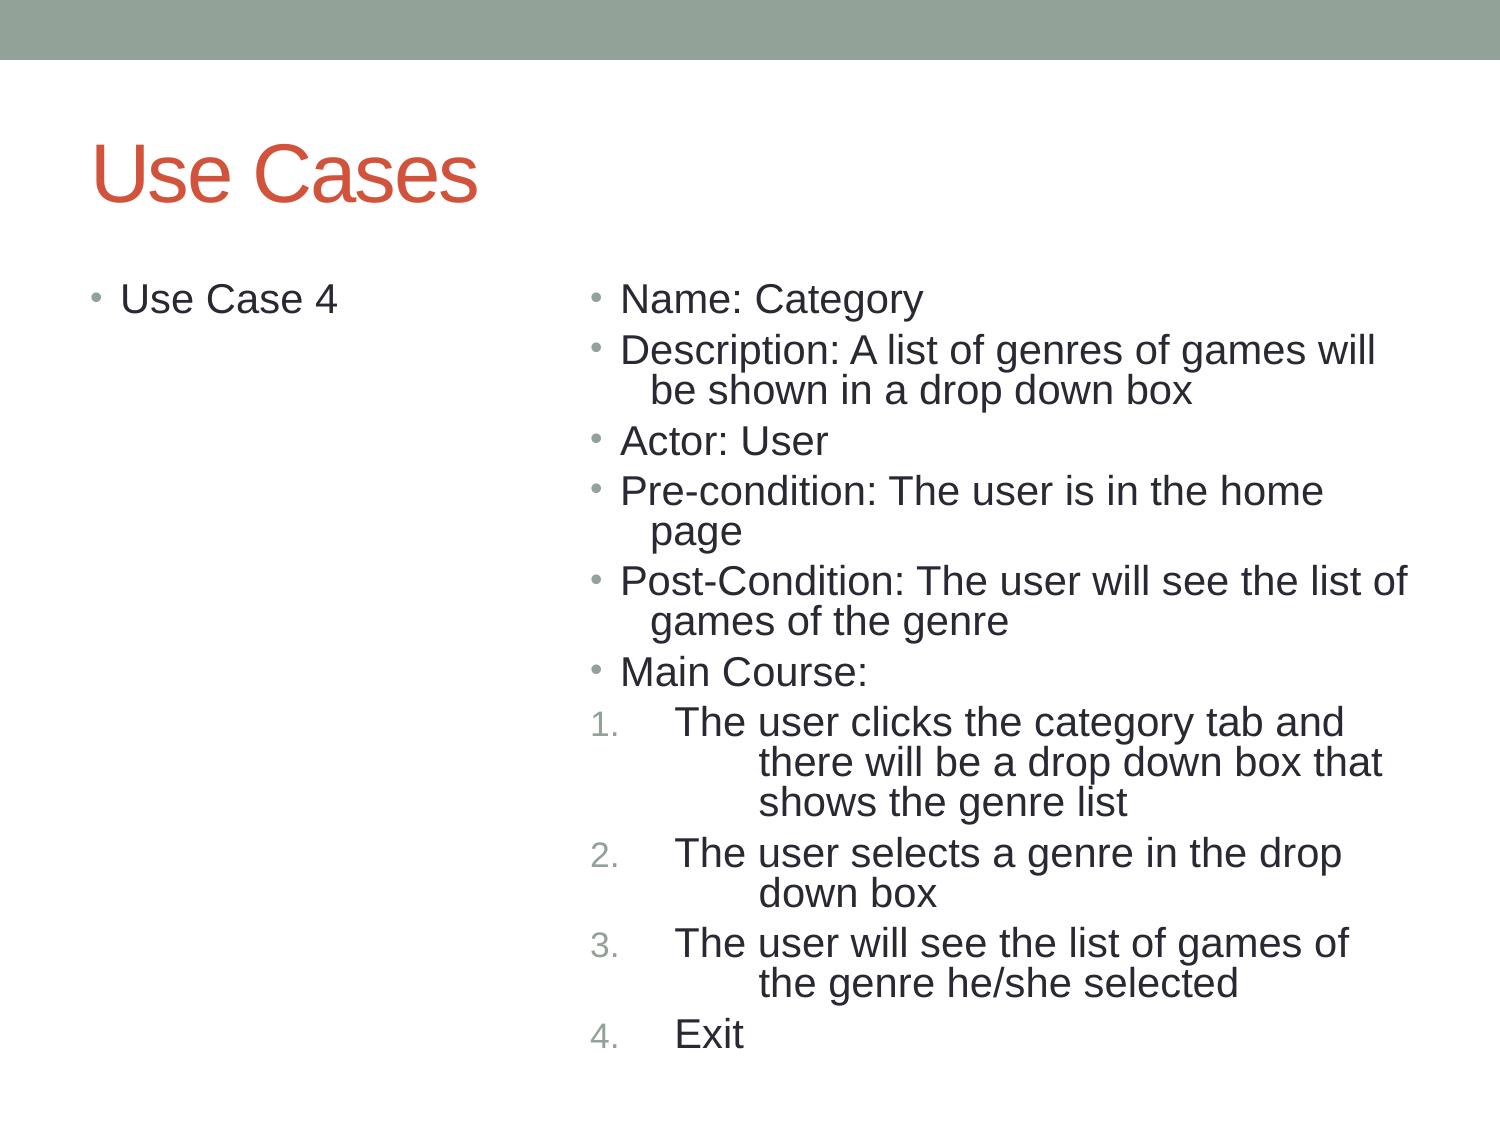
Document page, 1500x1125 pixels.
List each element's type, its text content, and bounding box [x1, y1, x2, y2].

title Use Cases [75, 87, 1426, 251]
list Name: Category Description: A list of genres of games will be shown in a drop down box Actor: User Pre-condition: The user is in the home page Post-Condition: The user will see the list of games of the genre Main Course: The user clicks the category tab and there will be a drop down box that shows the genre list The user selects a genre in the drop down box The user will see the list of games of the genre he/she selected Exit [575, 274, 1426, 1125]
list Use Case 4 [75, 274, 550, 1049]
